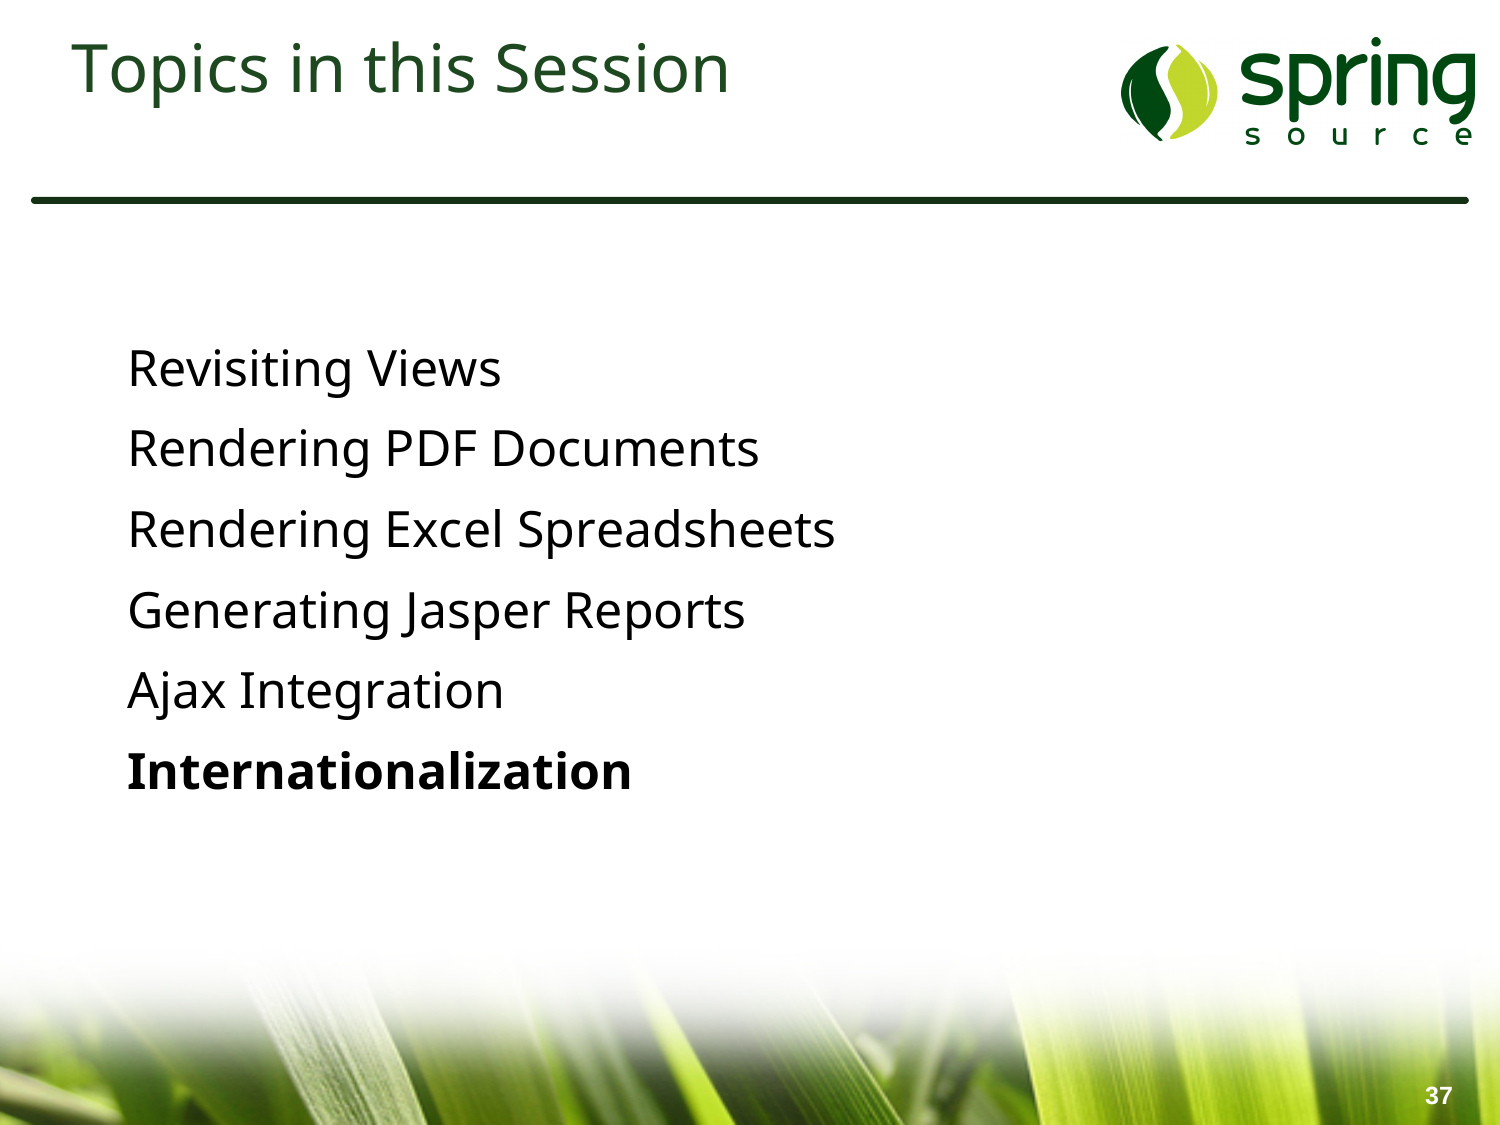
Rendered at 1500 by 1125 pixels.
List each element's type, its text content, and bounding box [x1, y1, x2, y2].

title Topics in this Session [56, 13, 1089, 177]
picture [1121, 37, 1475, 145]
list Revisiting Views Rendering PDF Documents Rendering Excel Spreadsheets Generating Jasper Reports Ajax Integration Internationalization [112, 324, 1388, 1005]
picture [0, 944, 1500, 1125]
